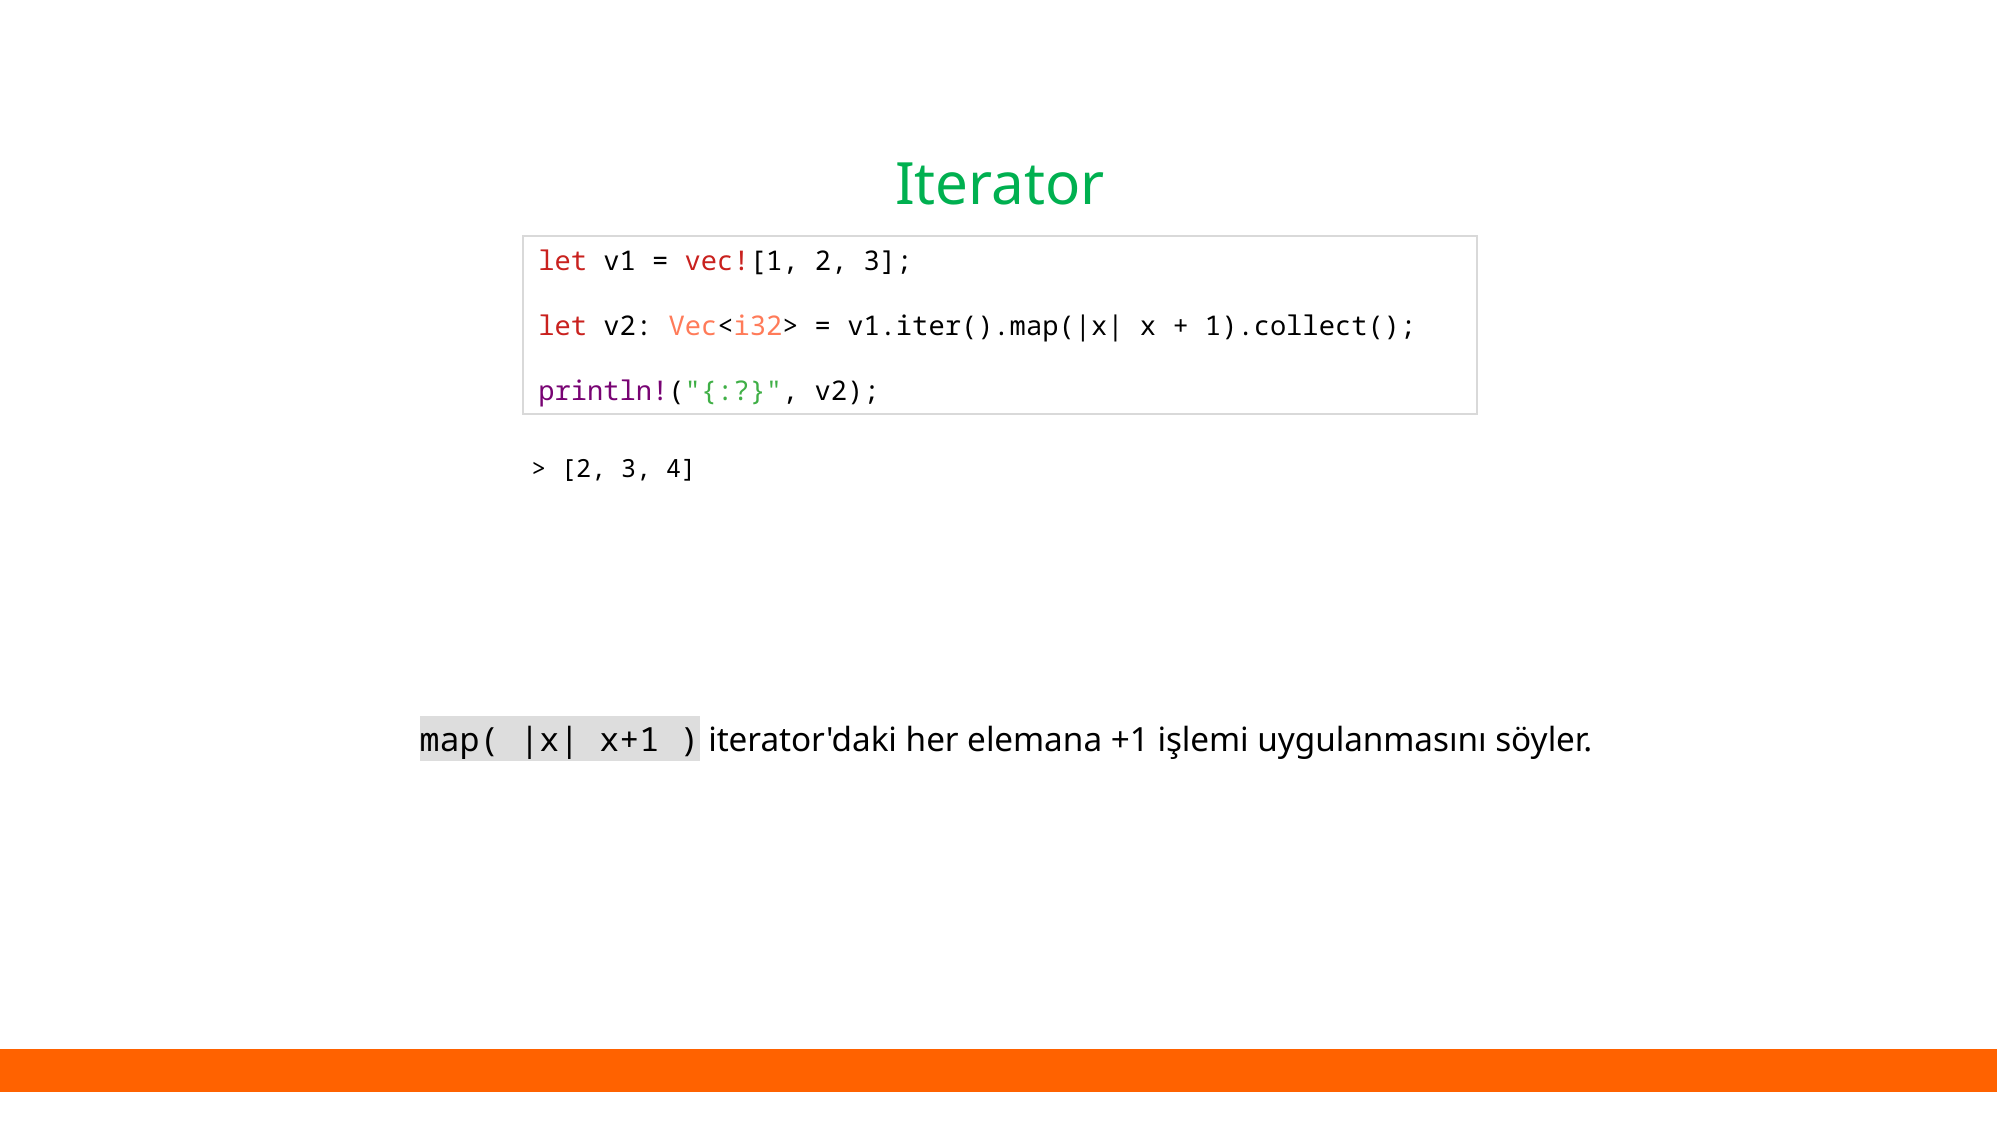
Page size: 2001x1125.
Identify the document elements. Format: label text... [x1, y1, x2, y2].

text_box > [2, 3, 4] [516, 442, 697, 483]
list Iterator [420, 146, 1580, 237]
text_box [0, 1049, 1997, 1092]
text_box let v1 = vec![1, 2, 3]; let v2: Vec<i32> = v1.iter().map(|x| x + 1).collect(); println!("{:?}", v2); [523, 236, 1477, 414]
text_box map( |x| x+1 ) iterator'daki her elemana +1 işlemi uygulanmasını söyler. [404, 708, 1619, 761]
